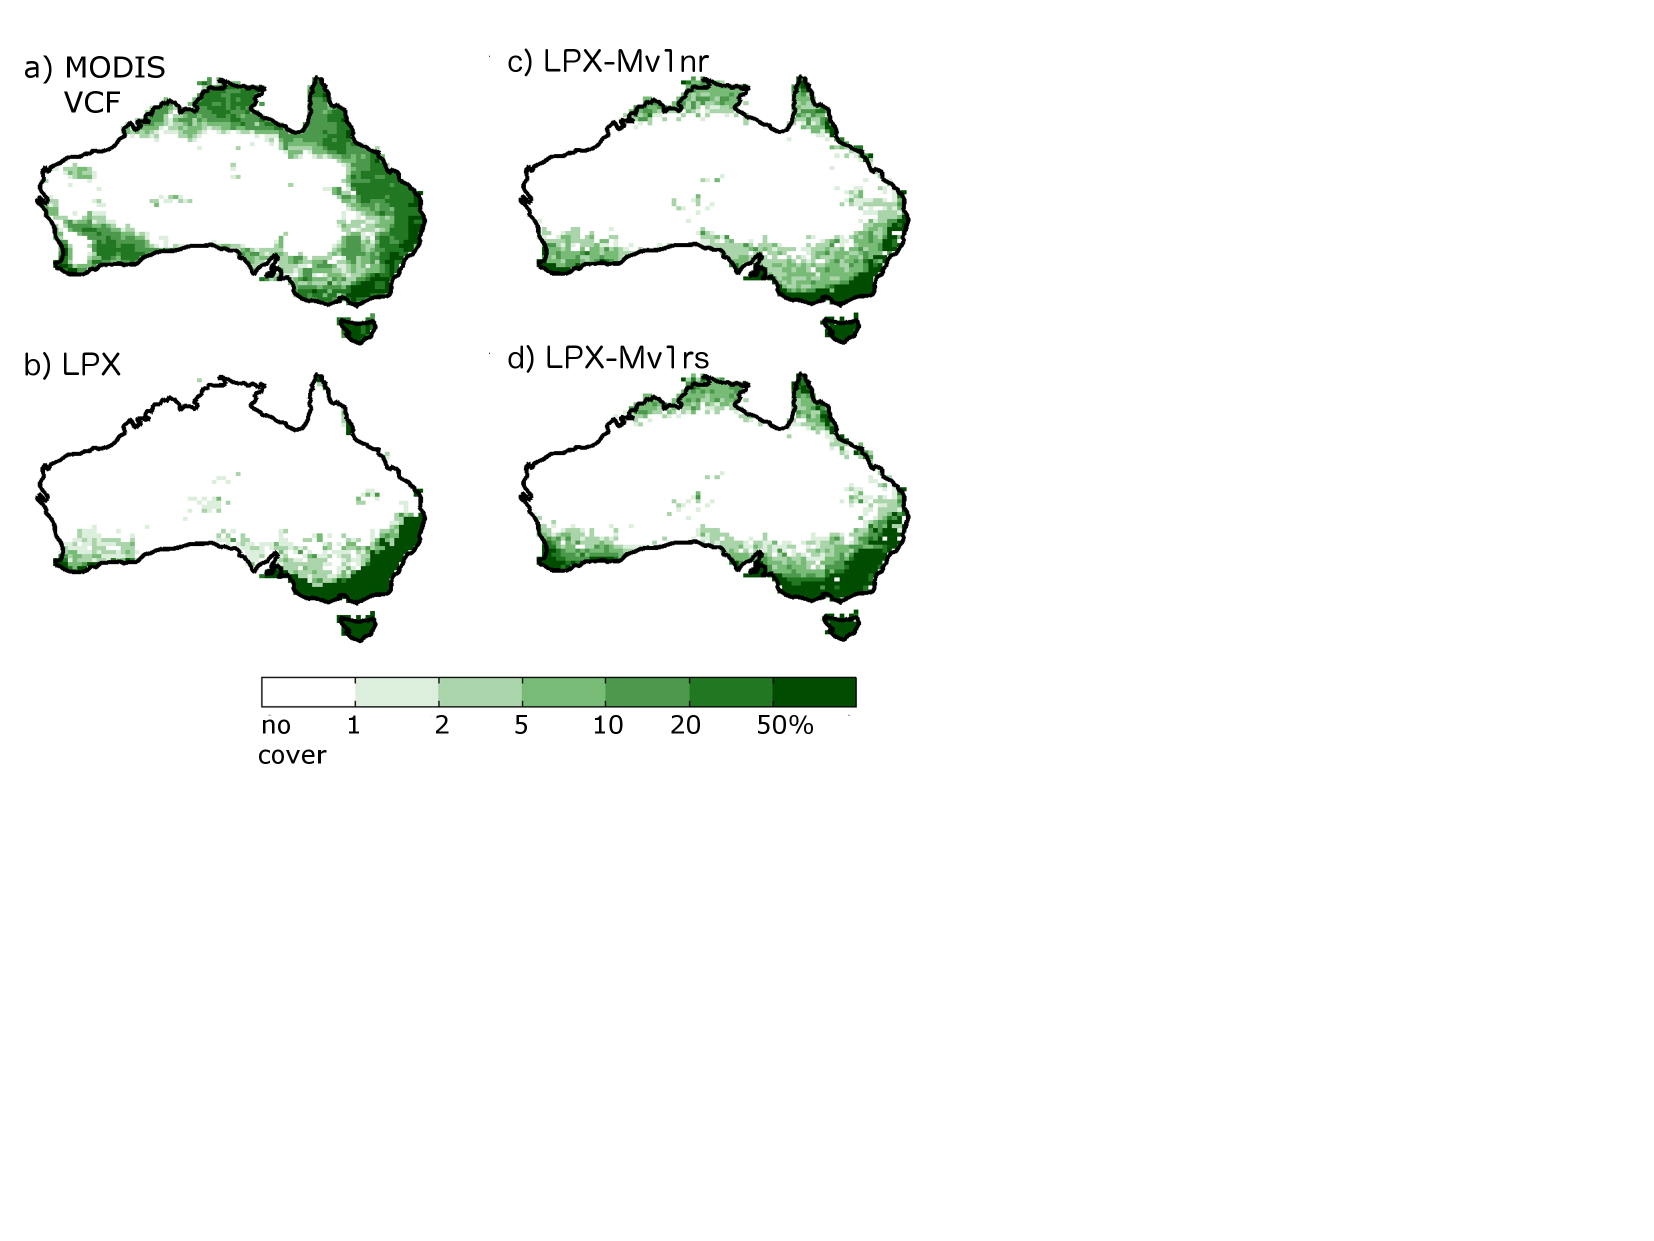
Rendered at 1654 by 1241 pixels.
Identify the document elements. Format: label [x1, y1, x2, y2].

picture [14, 7, 934, 792]
